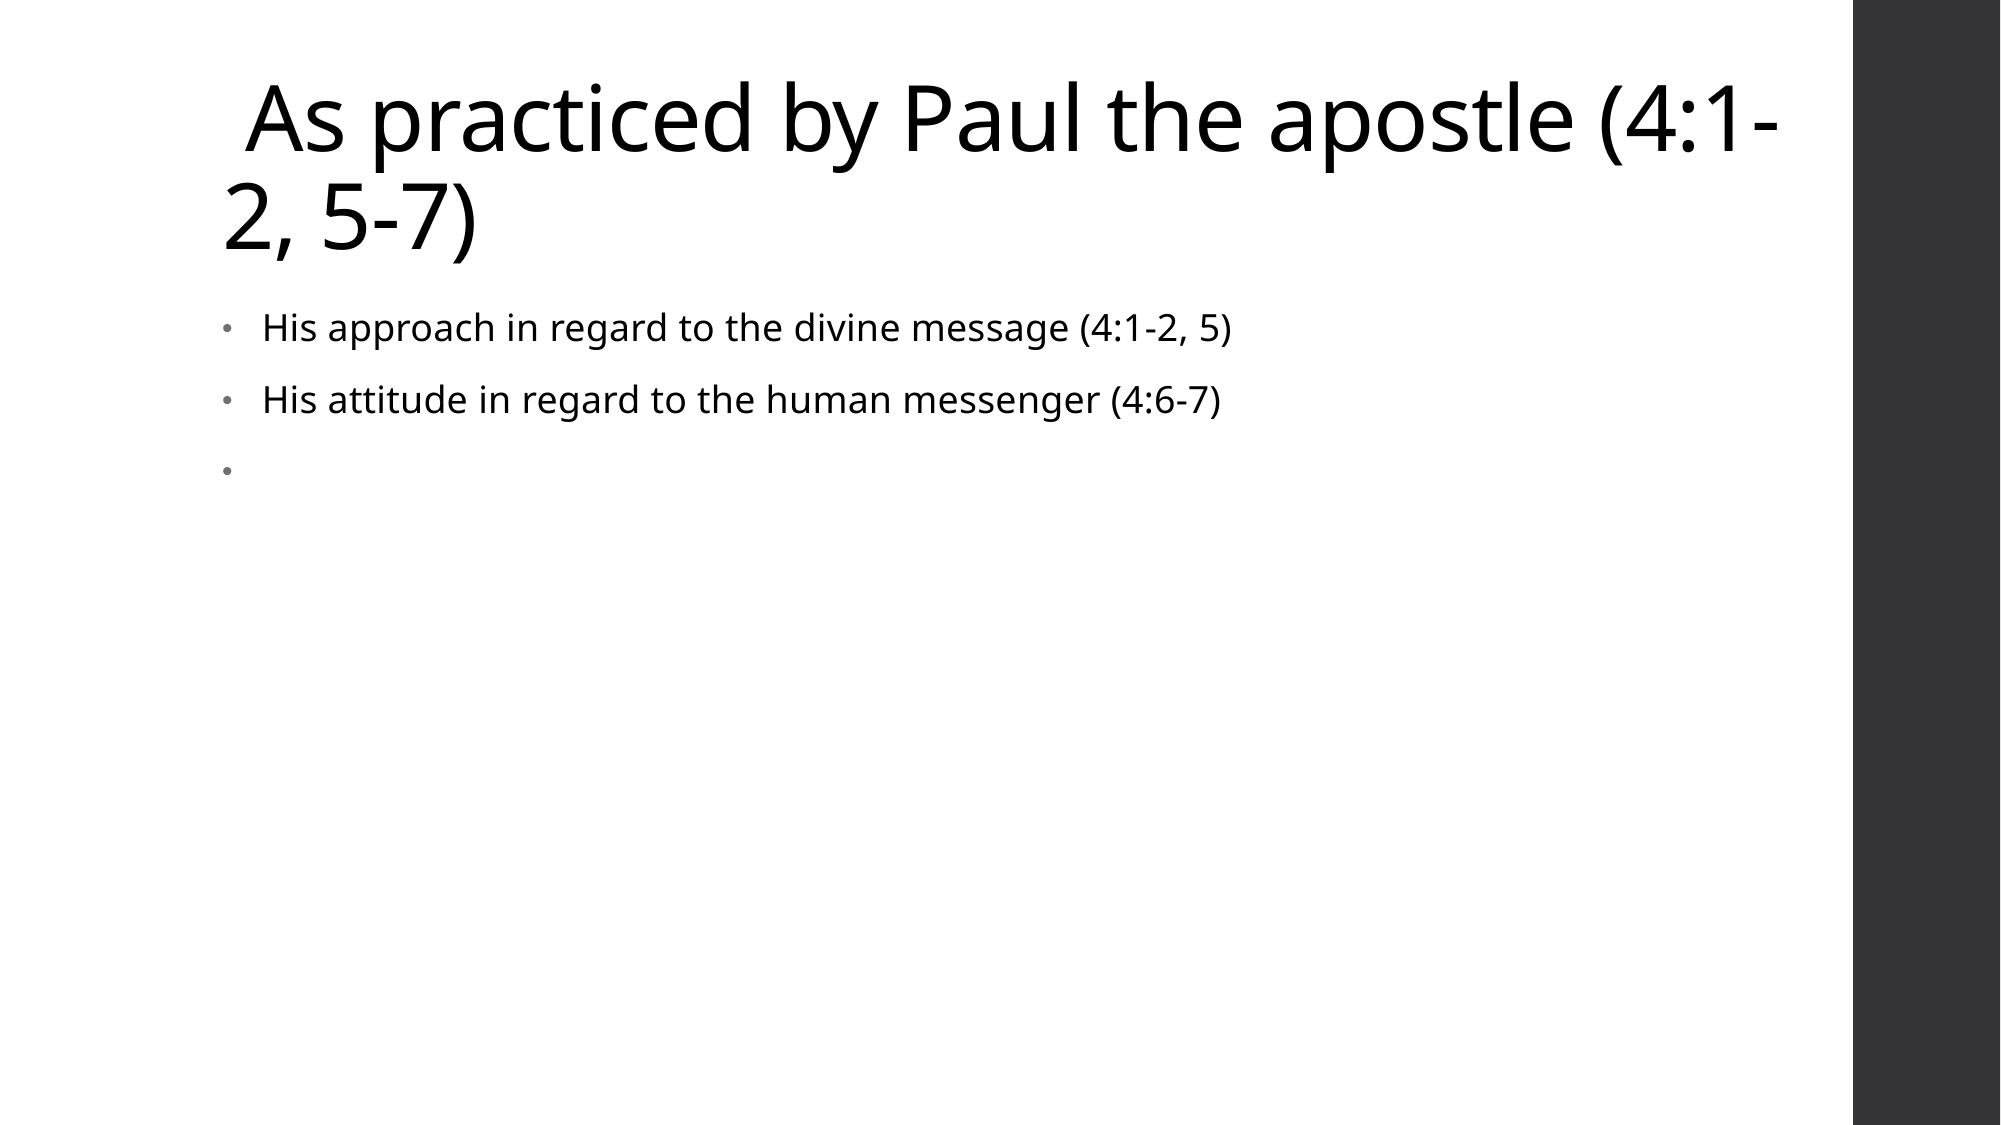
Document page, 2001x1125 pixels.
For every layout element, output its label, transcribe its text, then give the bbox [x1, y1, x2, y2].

list His approach in regard to the divine message (4:1-2, 5) His attitude in regard to the human messenger (4:6-7) [206, 299, 1617, 1014]
title As practiced by Paul the apostle (4:1-2, 5-7) [206, 60, 1797, 278]
